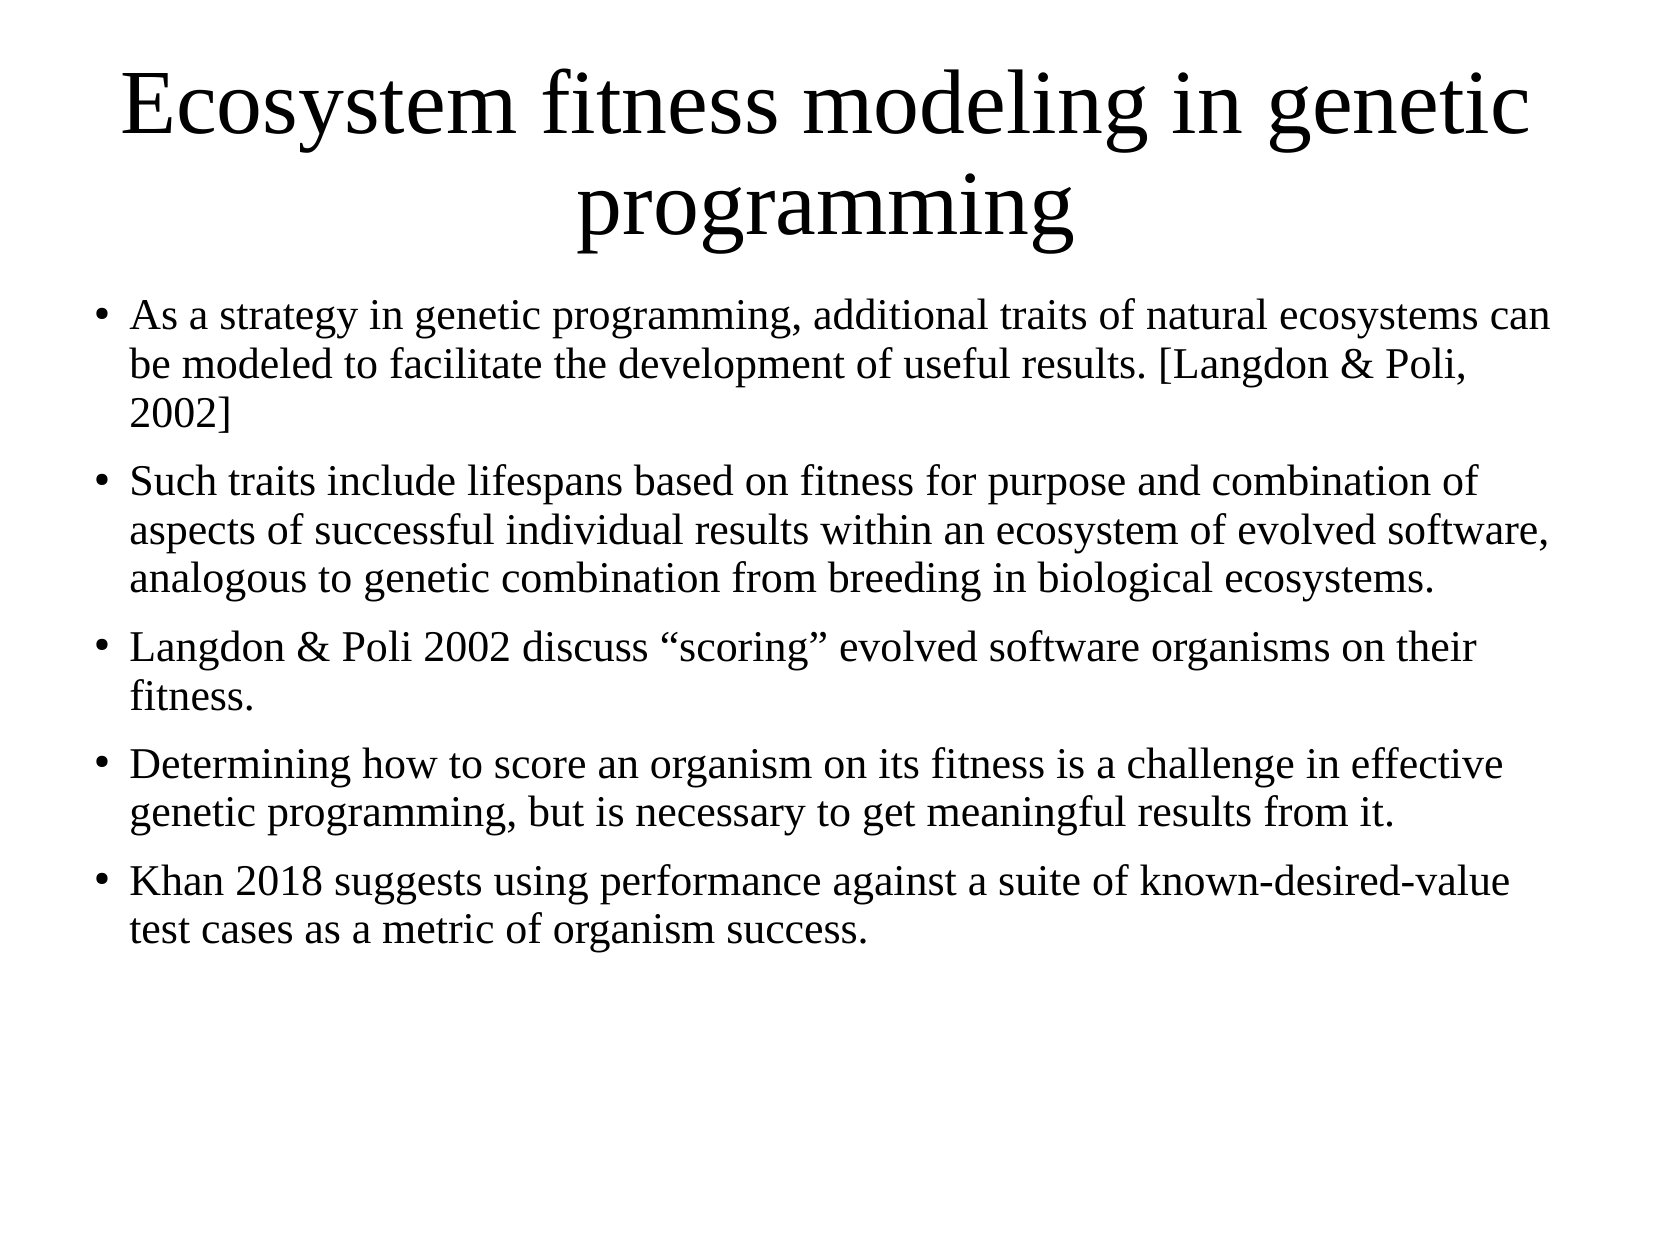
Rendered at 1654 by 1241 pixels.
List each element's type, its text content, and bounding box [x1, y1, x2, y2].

title Ecosystem fitness modeling in genetic programming [82, 49, 1571, 257]
list As a strategy in genetic programming, additional traits of natural ecosystems can be modeled to facilitate the development of useful results. [Langdon & Poli, 2002] Such traits include lifespans based on fitness for purpose and combination of aspects of successful individual results within an ecosystem of evolved software, analogous to genetic combination from breeding in biological ecosystems. Langdon & Poli 2002 discuss “scoring” evolved software organisms on their fitness. Determining how to score an organism on its fitness is a challenge in effective genetic programming, but is necessary to get meaningful results from it. Khan 2018 suggests using performance against a suite of known-desired-value test cases as a metric of organism success. [82, 290, 1571, 1010]
